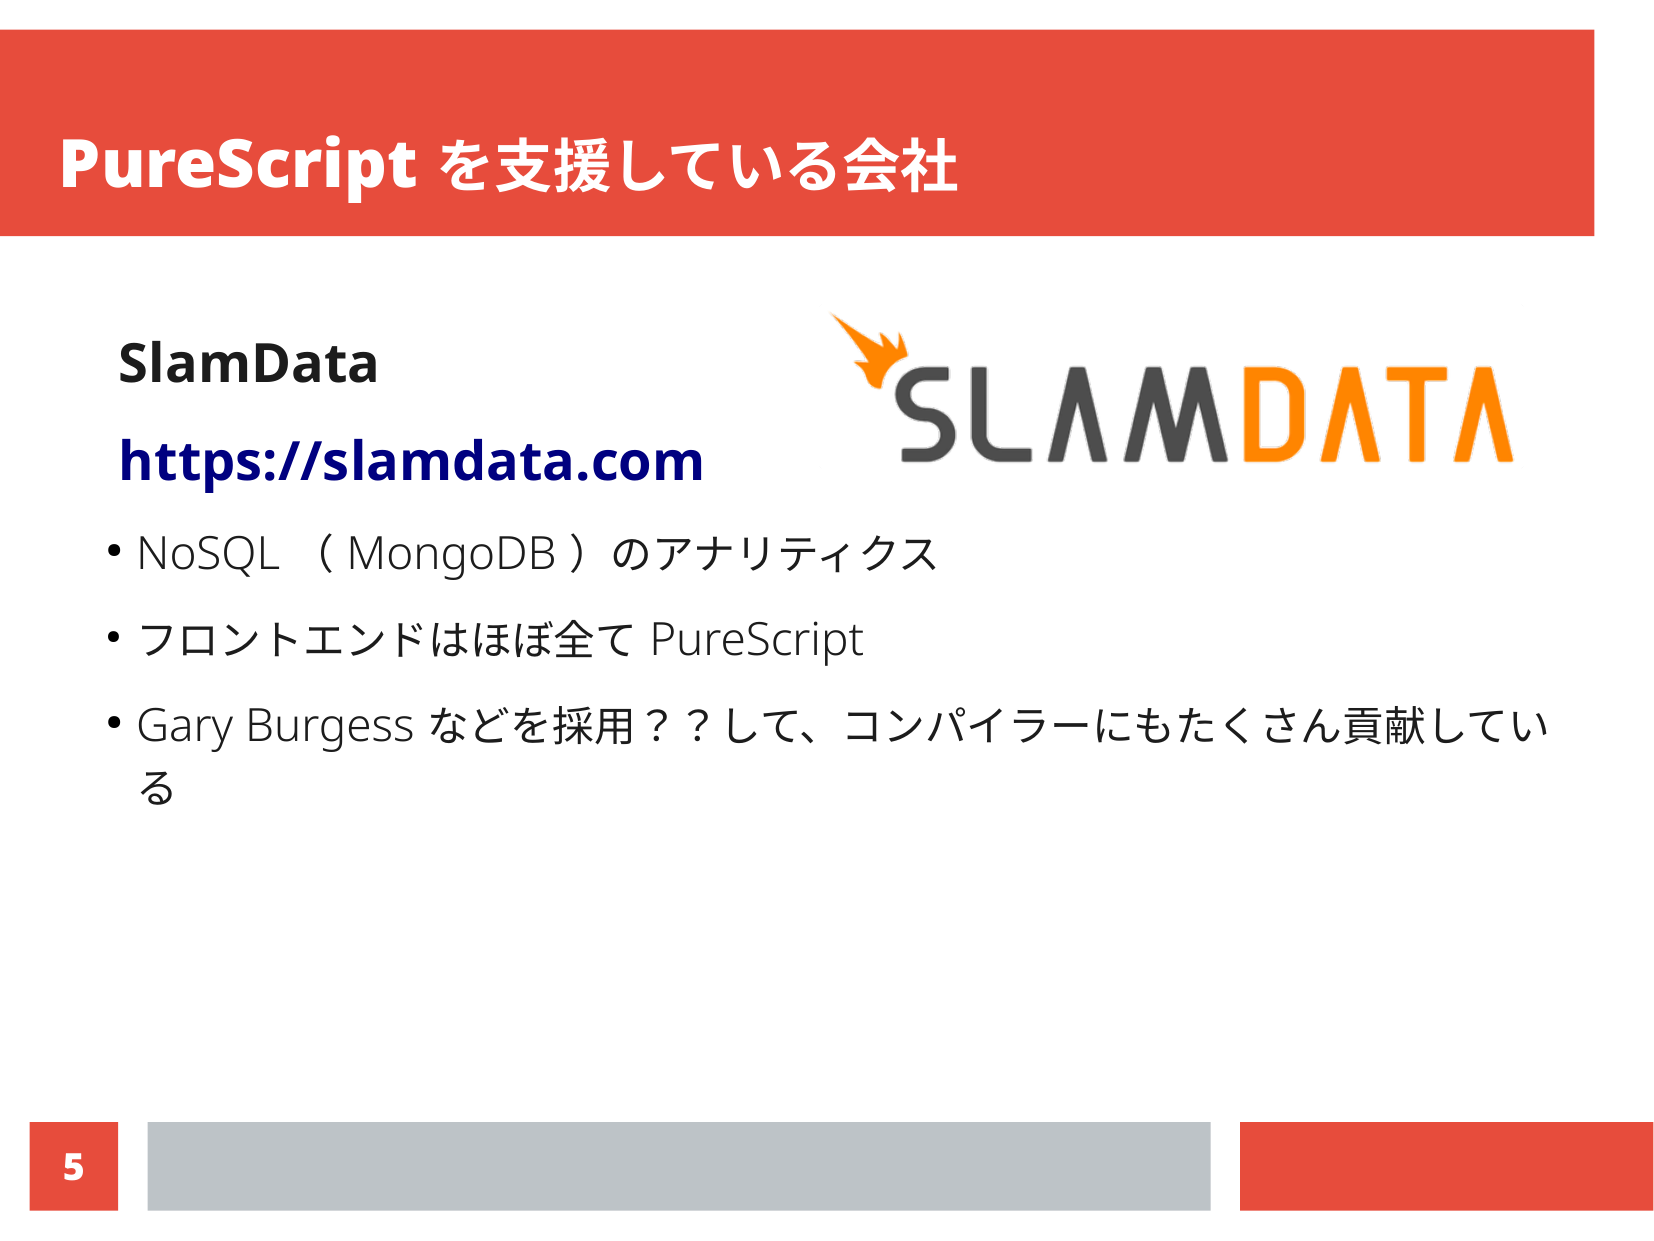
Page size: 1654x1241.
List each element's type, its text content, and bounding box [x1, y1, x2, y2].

list SlamData https://slamdata.com NoSQL（MongoDB）のアナリティクス フロントエンドはほぼ全てPureScript Gary Burgessなどを採用？？して、コンパイラーにもたくさん貢献している [59, 324, 1565, 1093]
picture [819, 304, 1524, 469]
title PureScriptを支援している会社 [59, 59, 1595, 207]
